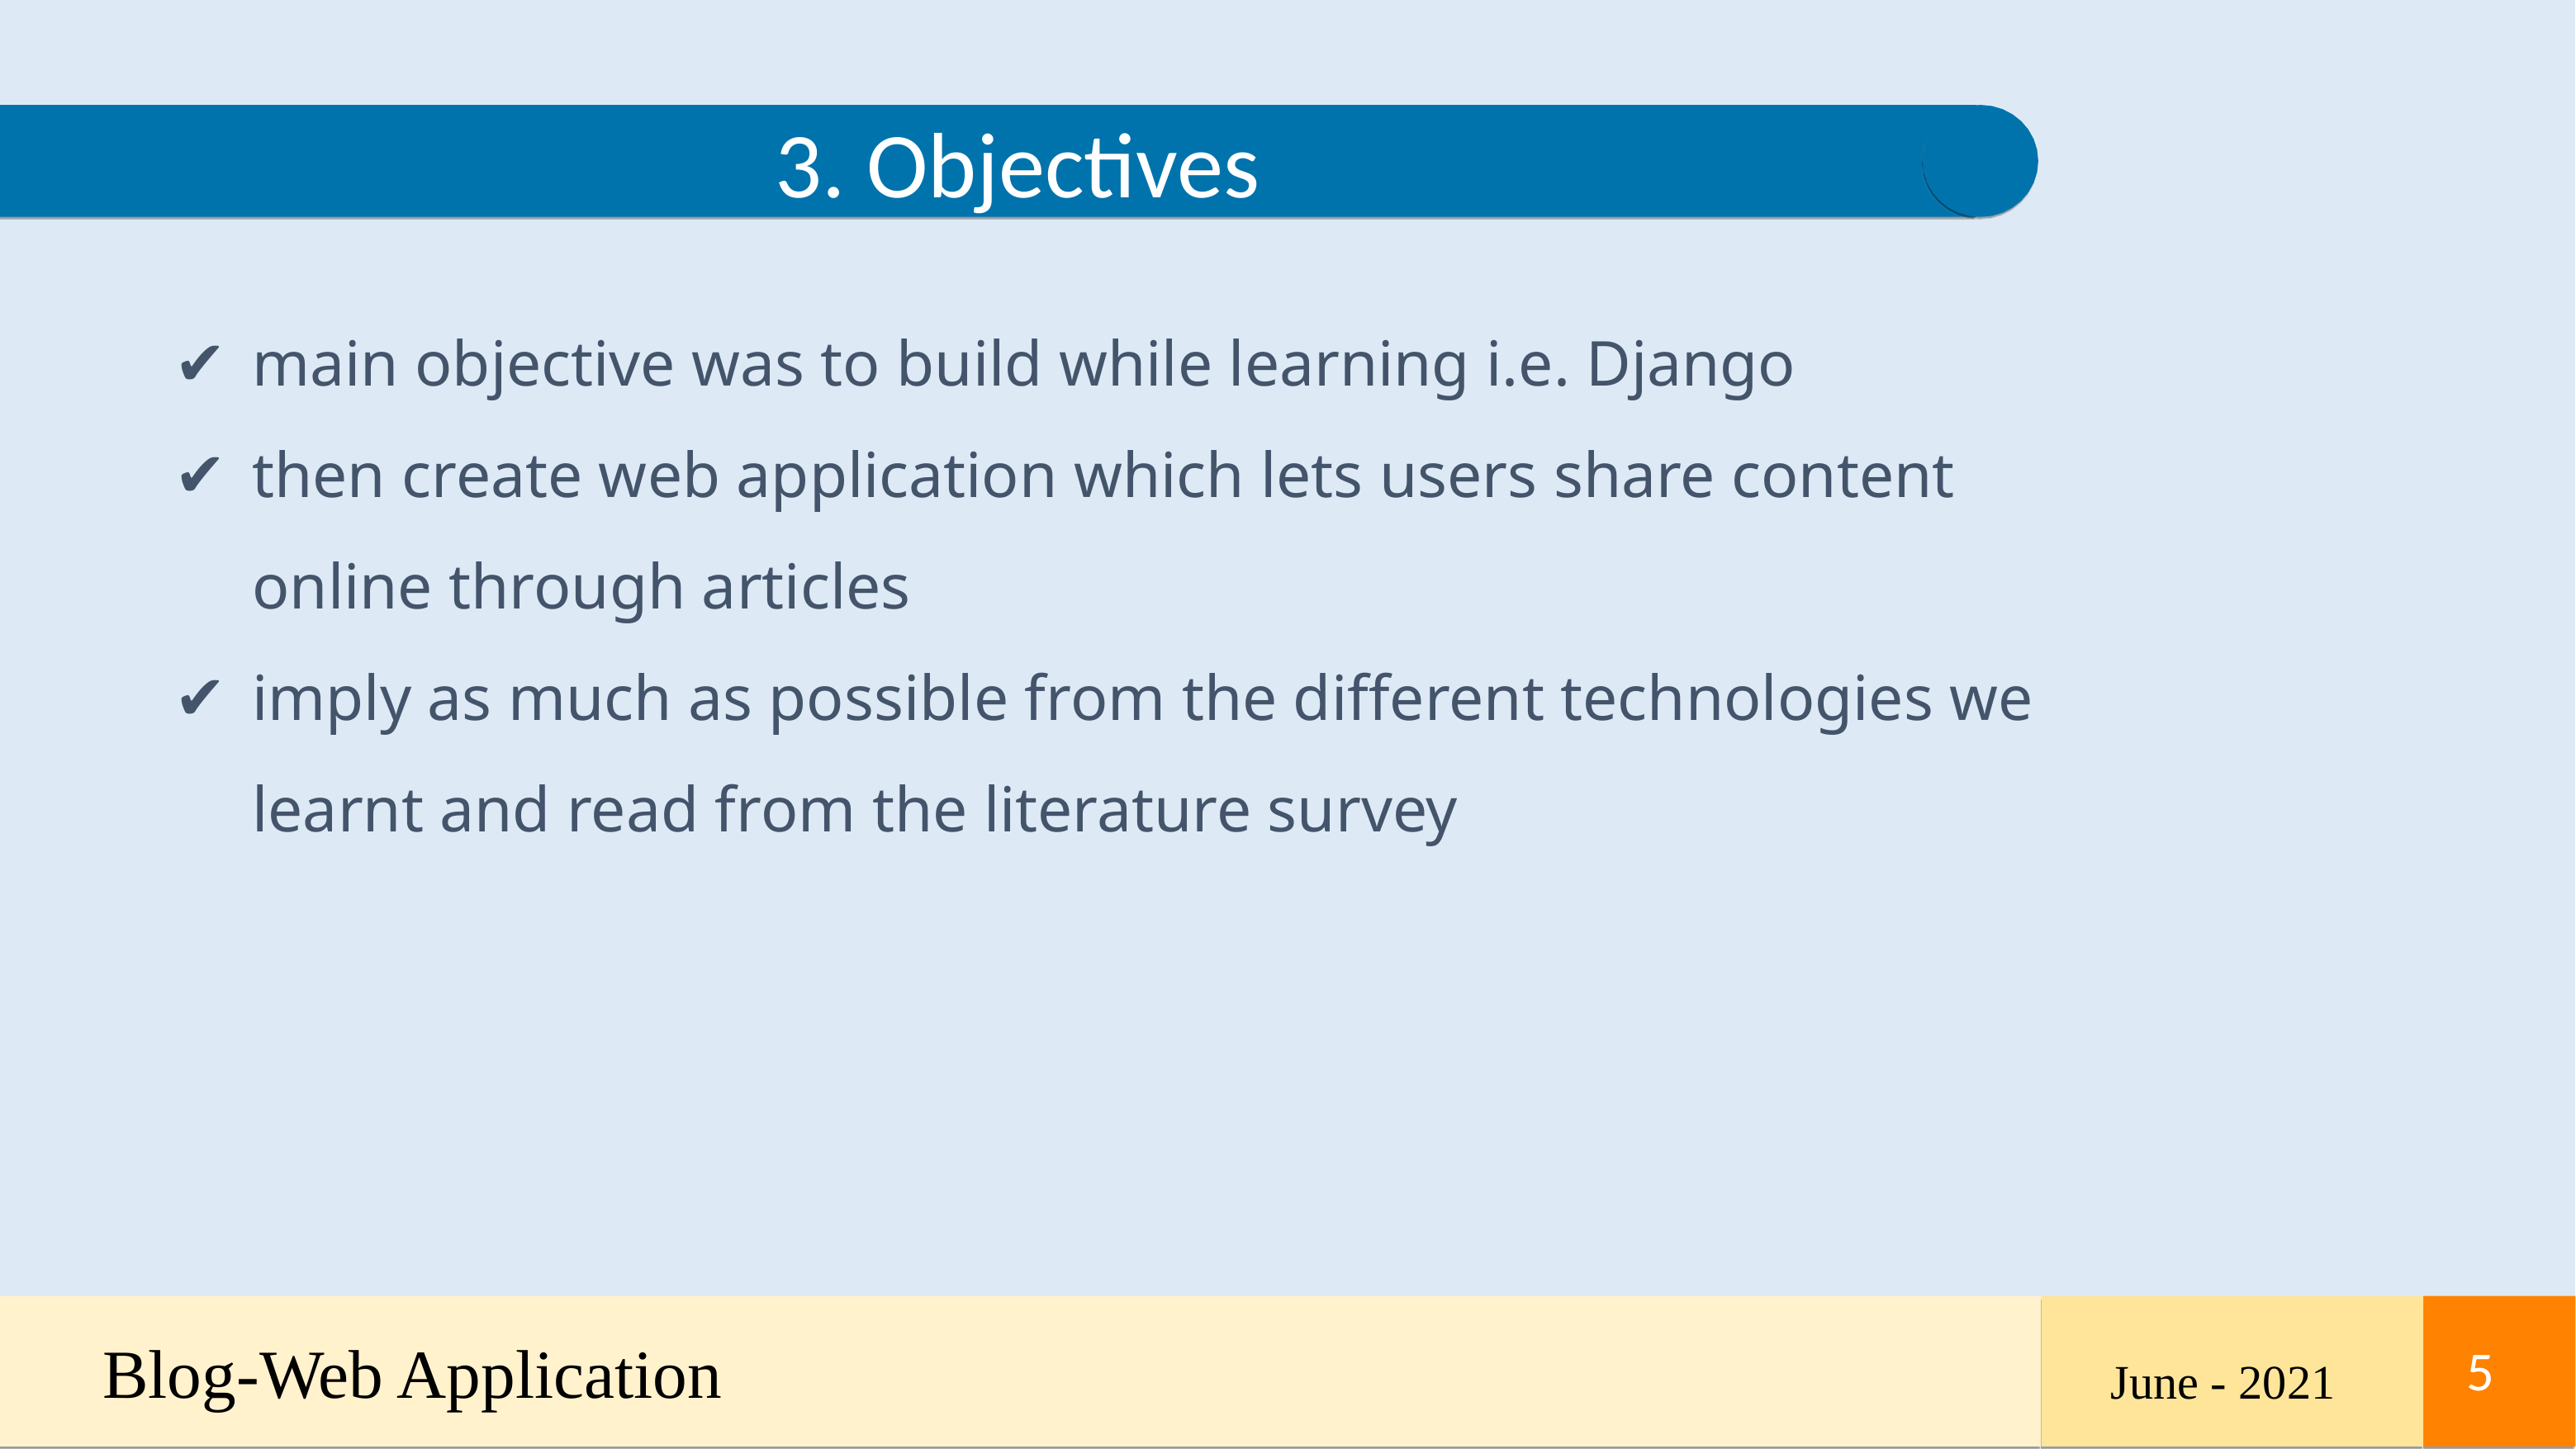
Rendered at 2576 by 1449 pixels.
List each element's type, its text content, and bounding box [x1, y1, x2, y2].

text_box 3. Objectives [0, 105, 1974, 217]
text_box main objective was to build while learning i.e. Django then create web application which lets users share content online through articles imply as much as possible from the different technologies we learnt and read from the literature survey [162, 280, 2143, 850]
text_box [0, 1295, 2576, 1447]
text_box [1922, 105, 2038, 217]
text_box <number> [2454, 1342, 2533, 1395]
text_box Blog-Web Application [90, 1323, 1619, 1418]
text_box June - 2021 [2098, 1344, 2403, 1415]
